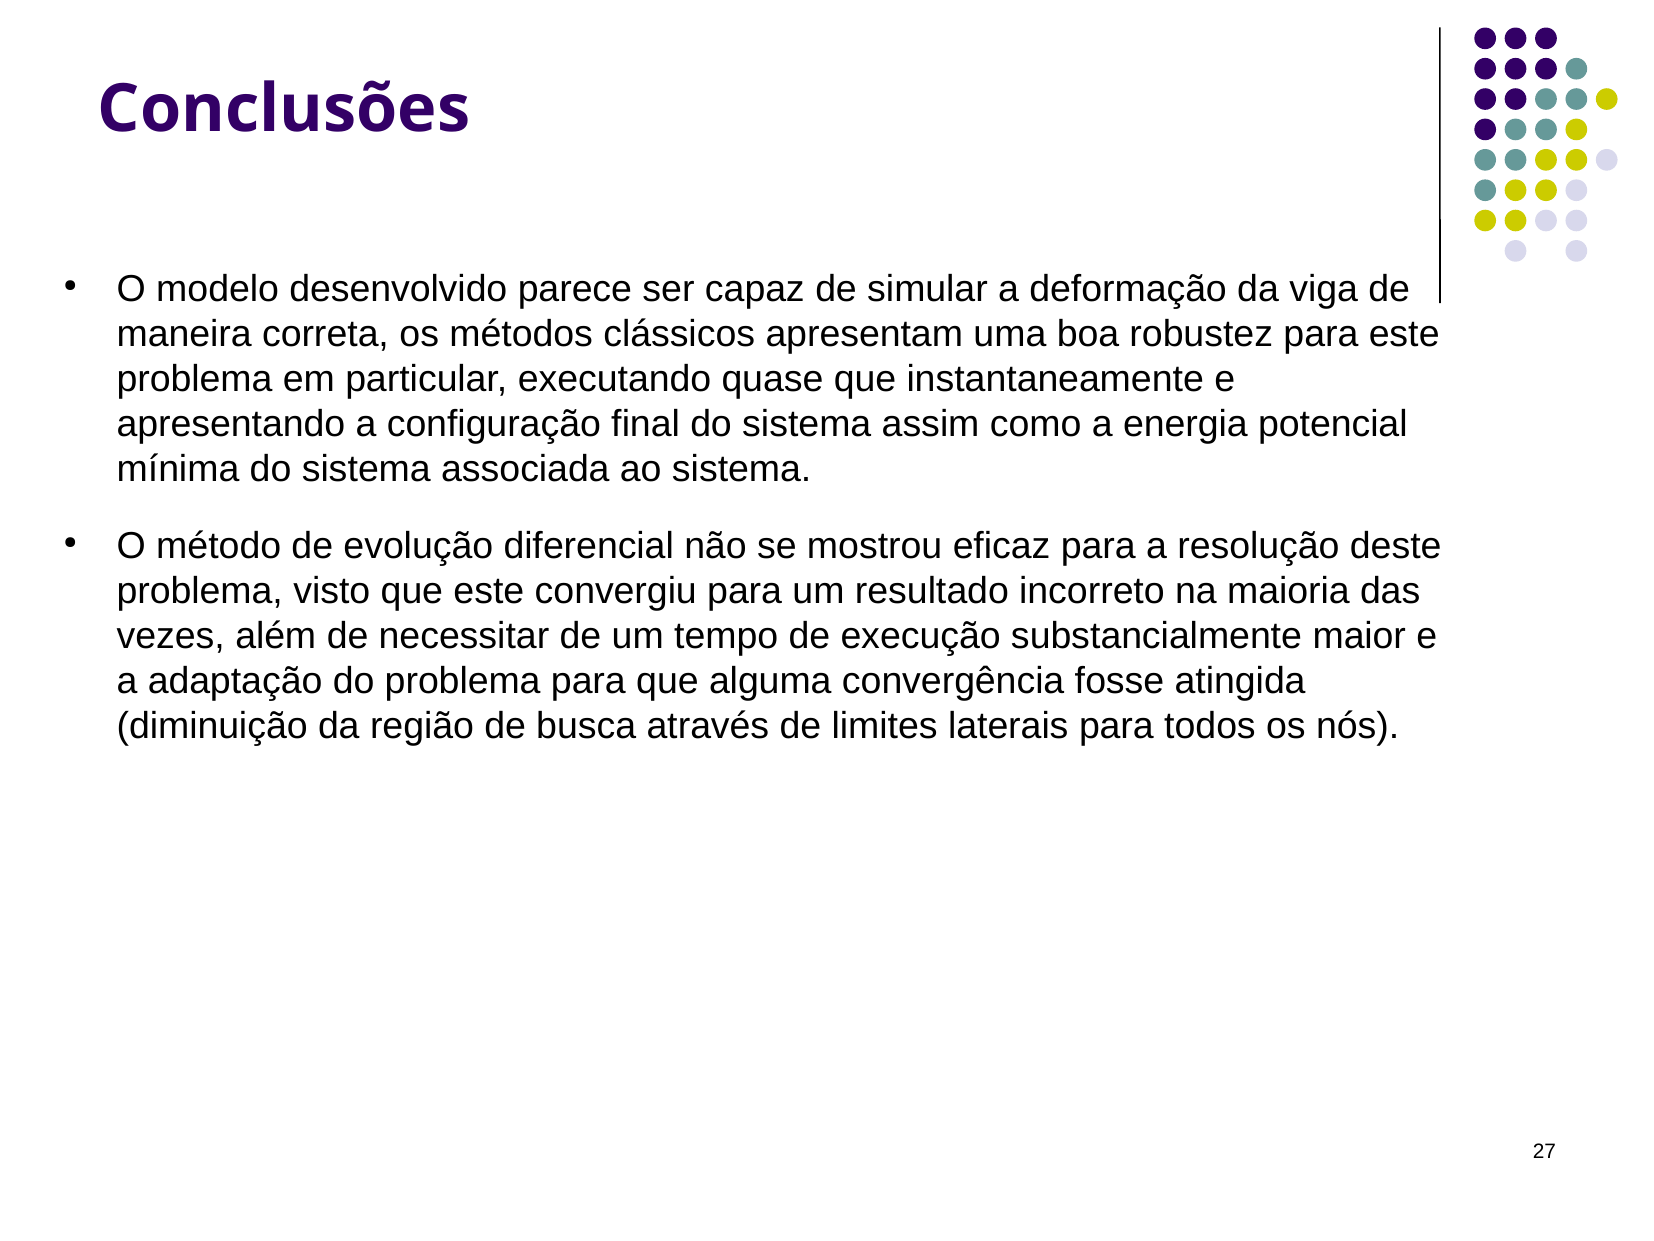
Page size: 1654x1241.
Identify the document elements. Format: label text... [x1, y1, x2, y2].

title Conclusões [82, 12, 1447, 153]
slide_number <número> [1185, 1129, 1571, 1213]
list O modelo desenvolvido parece ser capaz de simular a deformação da viga de maneira correta, os métodos clássicos apresentam uma boa robustez para este problema em particular, executando quase que instantaneamente e apresentando a configuração final do sistema assim como a energia potencial mínima do sistema associada ao sistema. O método de evolução diferencial não se mostrou eficaz para a resolução deste problema, visto que este convergiu para um resultado incorreto na maioria das vezes, além de necessitar de um tempo de execução substancialmente maior e a adaptação do problema para que alguma convergência fosse atingida (diminuição da região de busca através de limites laterais para todos os nós). [30, 256, 1461, 773]
